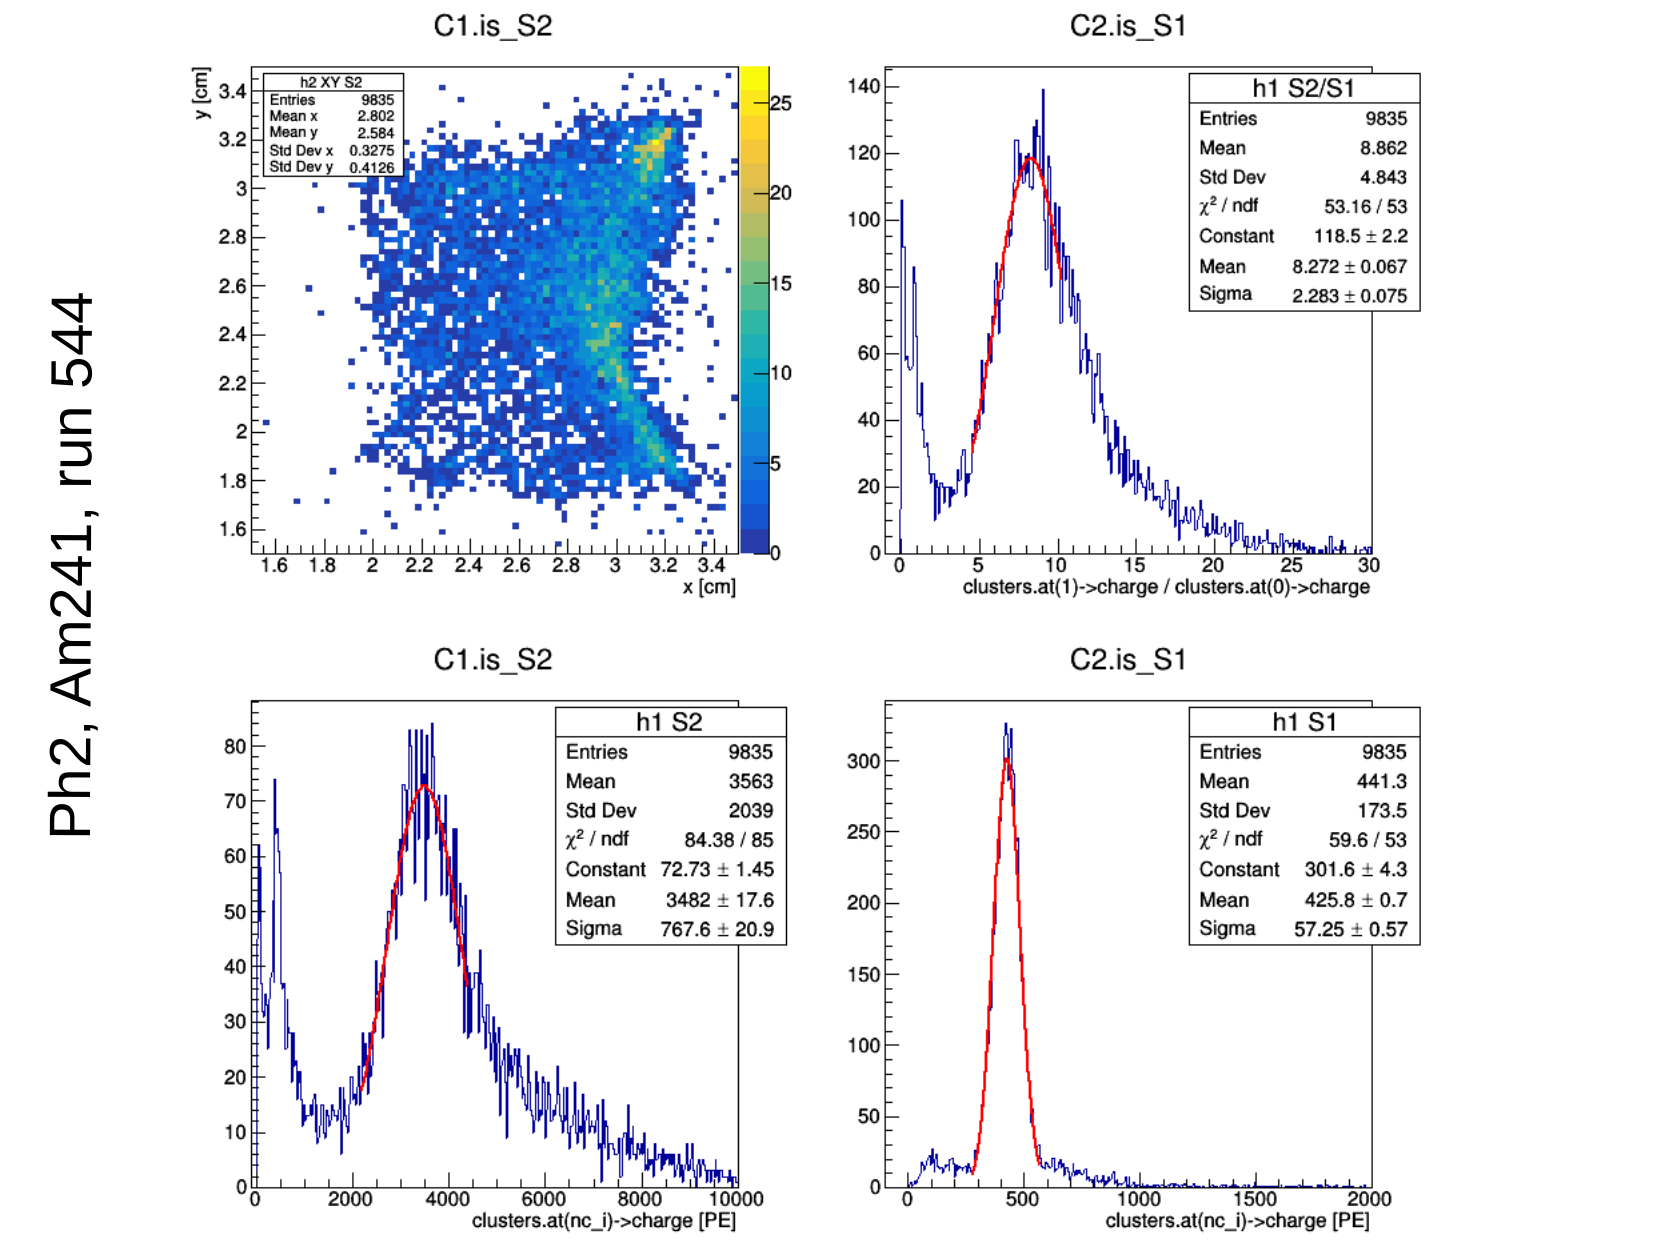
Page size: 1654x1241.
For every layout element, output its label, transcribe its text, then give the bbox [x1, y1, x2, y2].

text_box Ph2, Am241, run 544 [30, 225, 170, 907]
picture [187, 0, 1433, 1239]
